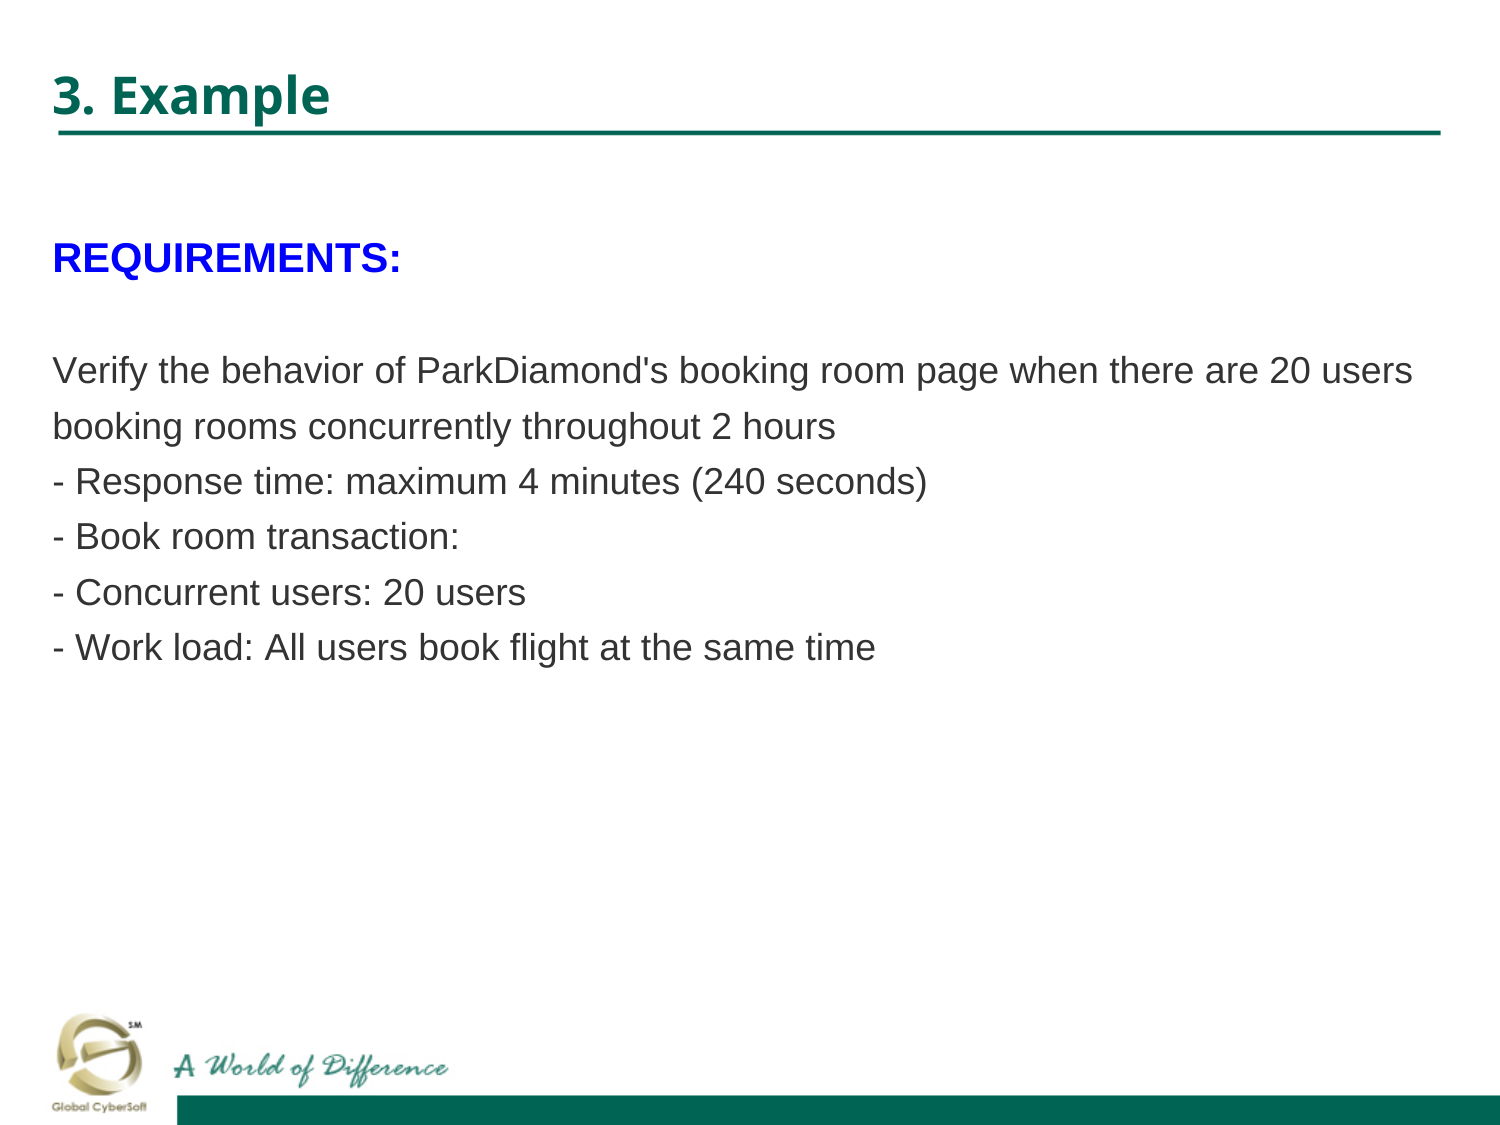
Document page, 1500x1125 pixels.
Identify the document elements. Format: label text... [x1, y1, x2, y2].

title 3. Example [37, 0, 1463, 162]
list REQUIREMENTS: Verify the behavior of ParkDiamond's booking room page when there are 20 users booking rooms concurrently throughout 2 hours - Response time: maximum 4 minutes (240 seconds) - Book room transaction: - Concurrent users: 20 users - Work load: All users book flight at the same time [37, 162, 1463, 1013]
picture [0, 0, 1500, 1125]
